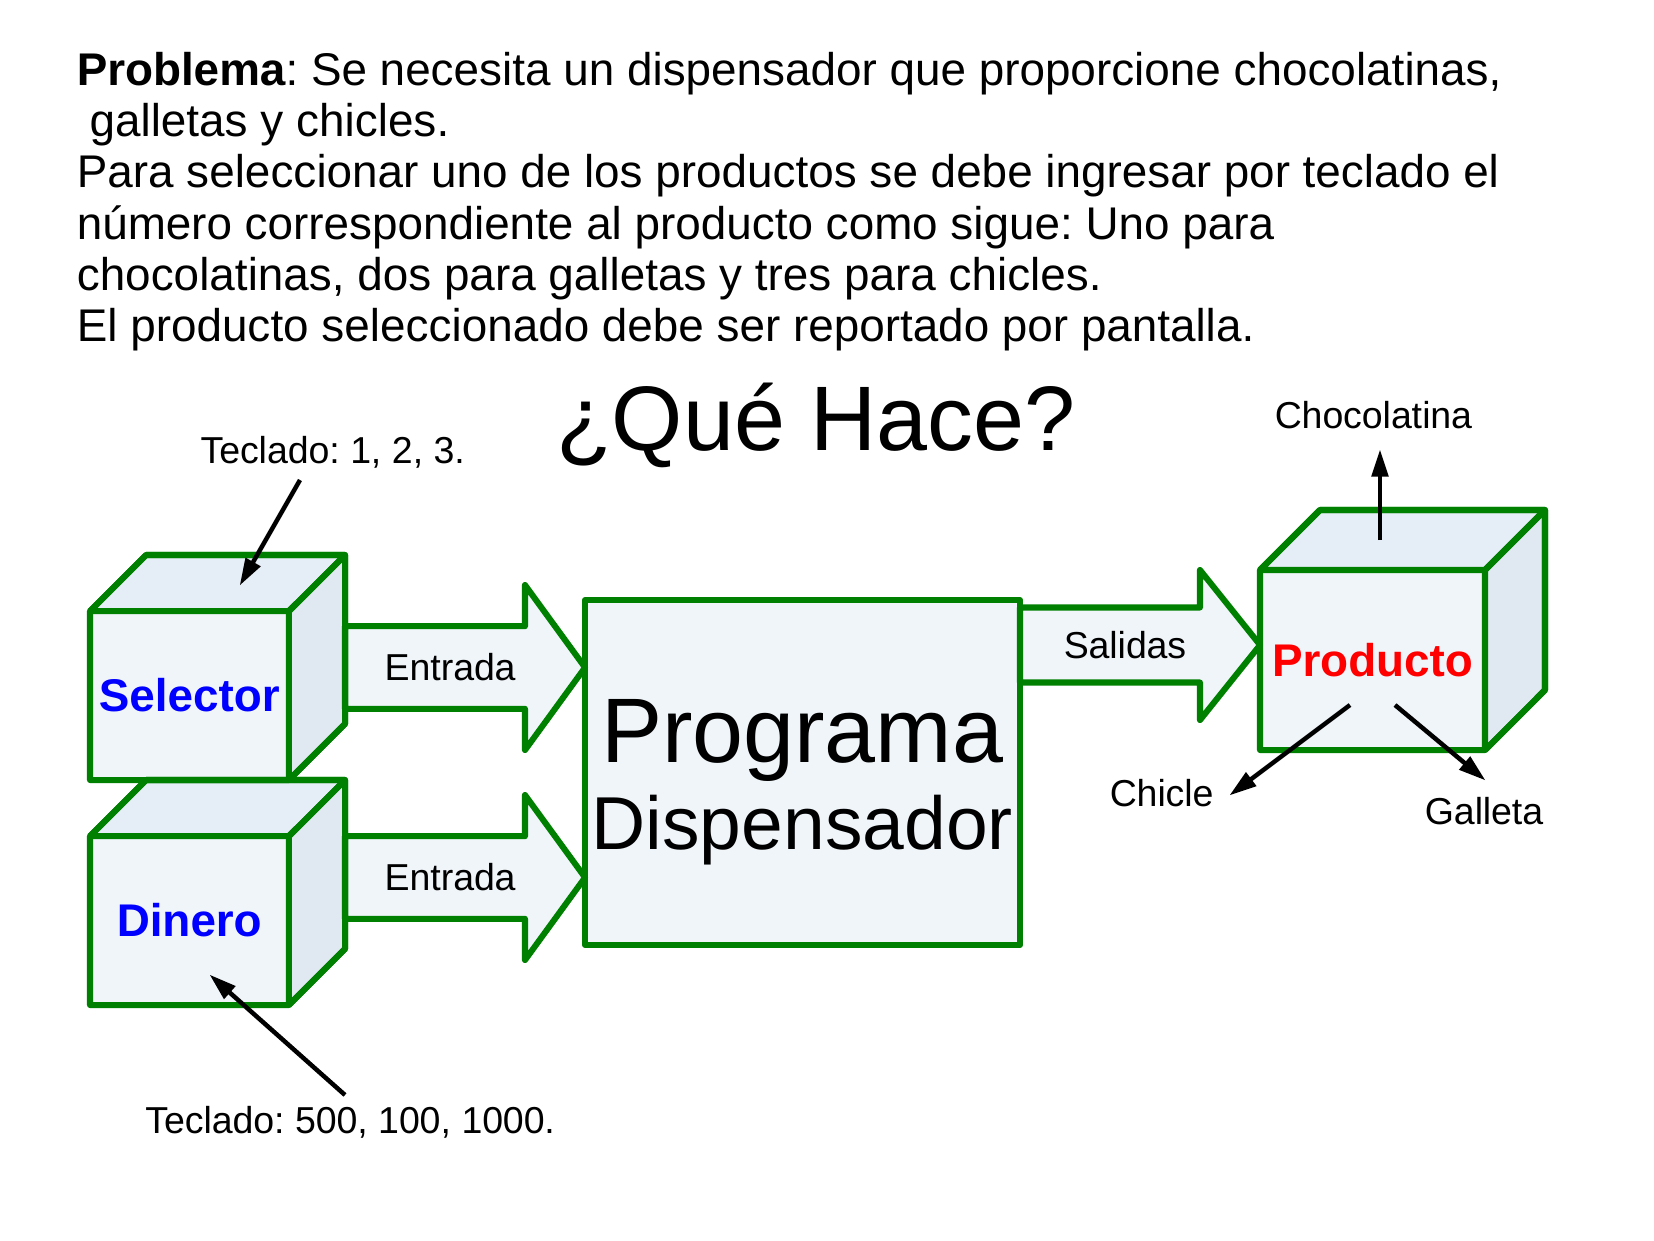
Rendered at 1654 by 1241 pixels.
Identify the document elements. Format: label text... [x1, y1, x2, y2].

text_box Producto [1260, 571, 1485, 751]
text_box Teclado: 1, 2, 3. [90, 420, 481, 481]
text_box Galleta [1410, 783, 1559, 841]
text_box Selector [90, 612, 288, 781]
text_box Teclado: 500, 100, 1000. [105, 1071, 571, 1171]
text_box Programa Dispensador [585, 600, 1021, 946]
text_box Chocolatina [1260, 375, 1516, 456]
text_box Salidas [1020, 570, 1260, 721]
subtitle Problema: Se necesita un dispensador que proporcione chocolatinas, galletas y chicles. Para seleccionar uno de los productos se debe ingresar por teclado el número correspondiente al producto como sigue: Uno para chocolatinas, dos para galletas y tres para chicles. El producto seleccionado debe ser reportado por pantalla. [76, 43, 1510, 352]
text_box Entrada [345, 795, 586, 961]
title ¿Qué Hace? [71, 315, 1561, 523]
text_box Dinero [90, 837, 288, 1006]
text_box Entrada [346, 585, 586, 751]
text_box Chicle [1095, 765, 1240, 822]
